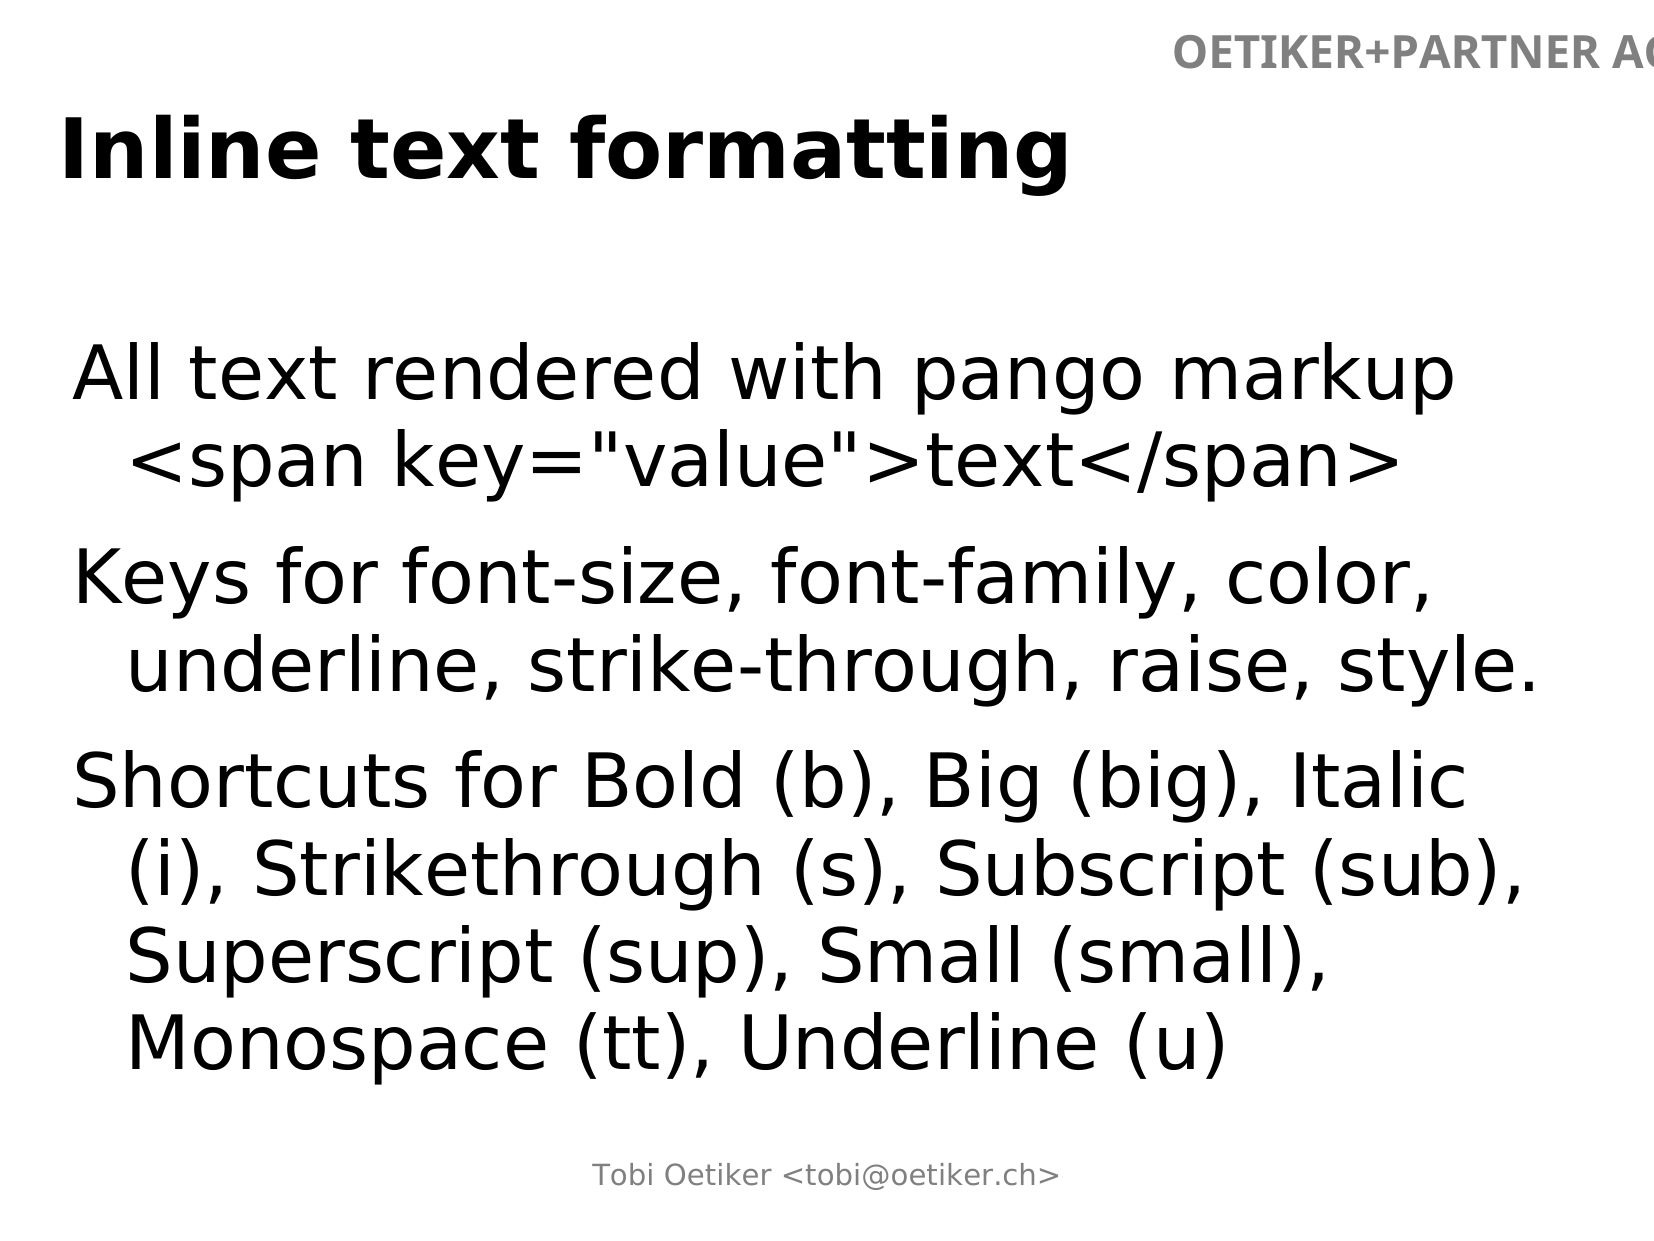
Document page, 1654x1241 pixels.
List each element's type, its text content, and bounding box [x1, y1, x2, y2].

title Inline text formatting [59, 75, 1607, 225]
list All text rendered with pango markup <span key="value">text</span> Keys for font-size, font-family, color, underline, strike-through, raise, style. Shortcuts for Bold (b), Big (big), Italic (i), Strikethrough (s), Subscript (sub), Superscript (sup), Small (small), Monospace (tt), Underline (u) [54, 330, 1575, 1088]
